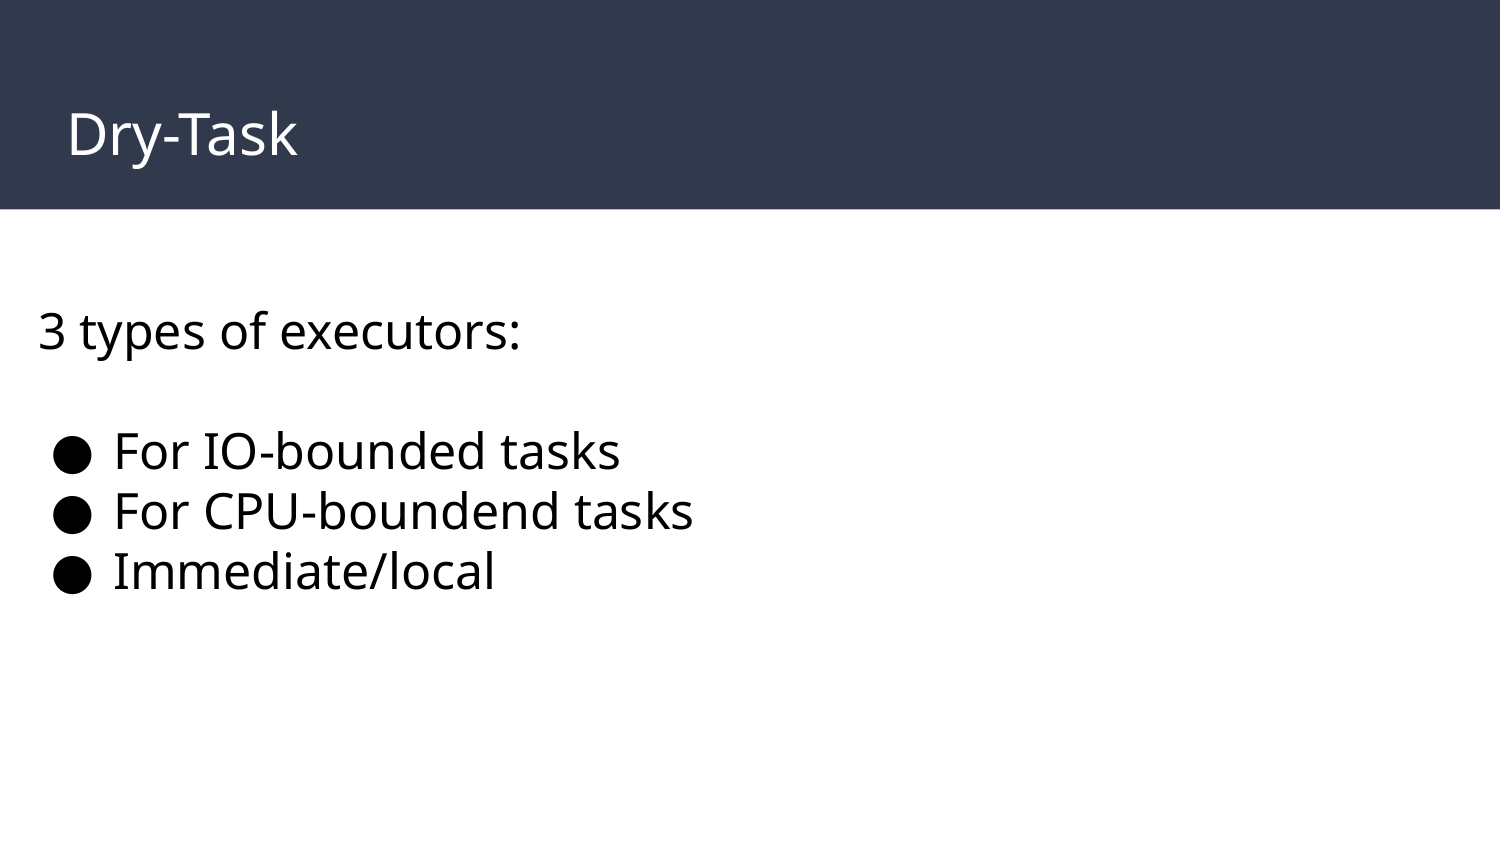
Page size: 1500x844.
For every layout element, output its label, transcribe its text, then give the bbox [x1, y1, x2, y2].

title Dry-Task [51, 82, 1449, 185]
text_box 3 types of executors: For IO-bounded tasks For CPU-boundend tasks Immediate/local [23, 224, 1479, 826]
